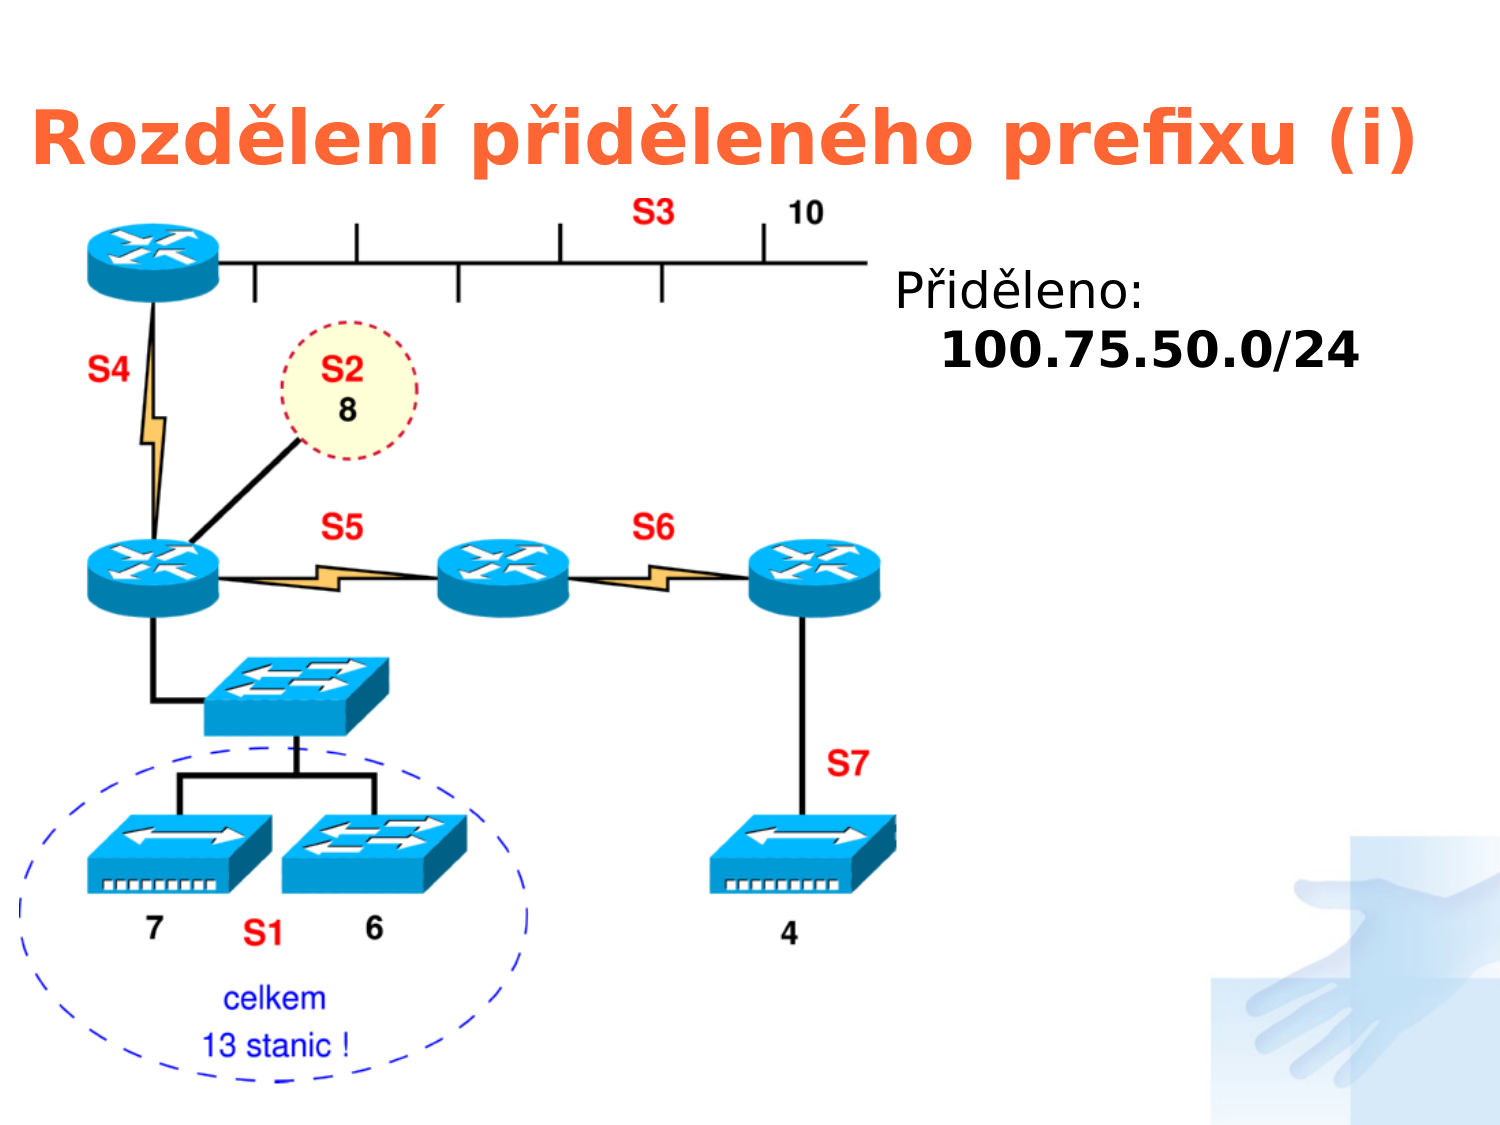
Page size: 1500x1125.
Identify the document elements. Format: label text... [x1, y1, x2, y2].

picture [0, 0, 1500, 1125]
list Přiděleno: 100.75.50.0/24 [894, 262, 1477, 1093]
title Rozdělení přiděleného prefixu (i) [29, 21, 1477, 257]
